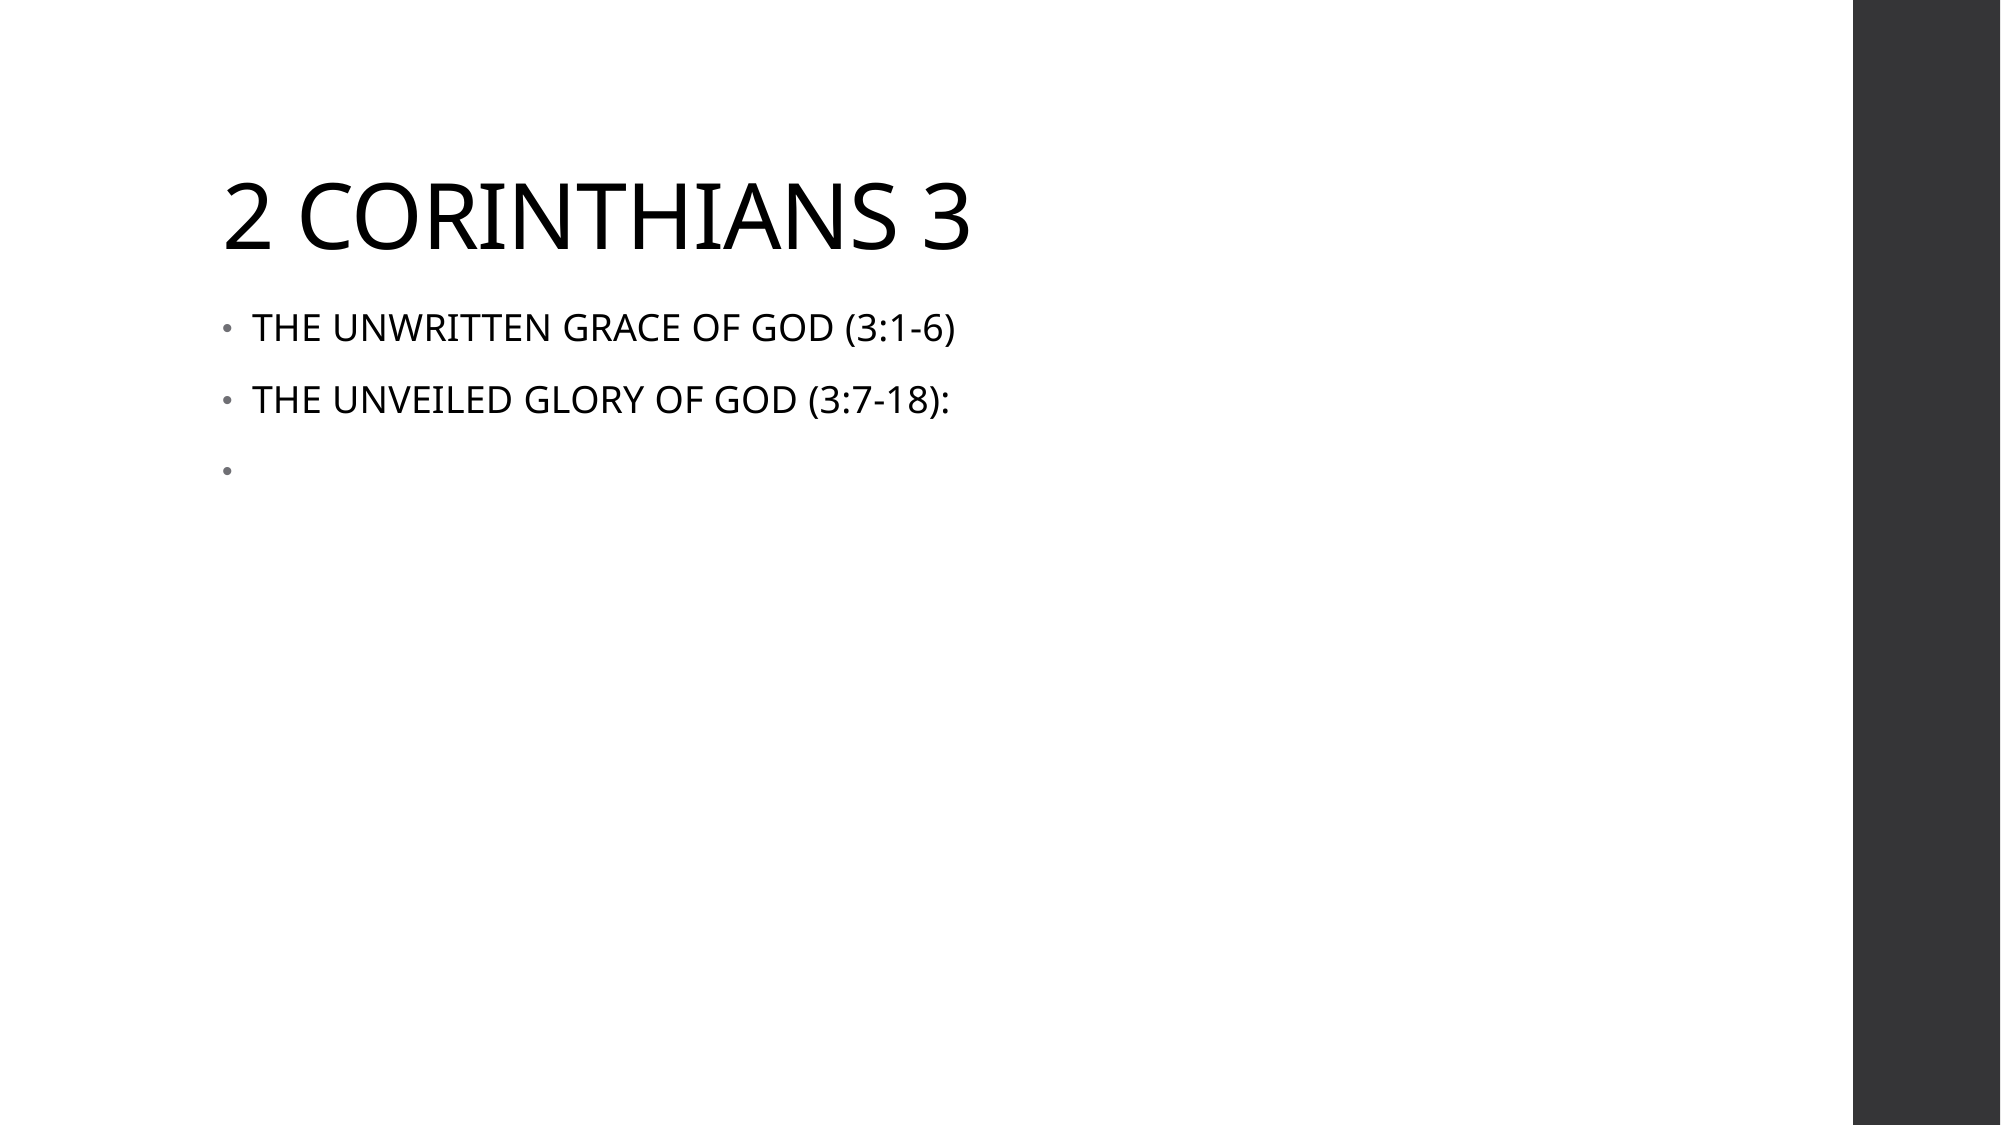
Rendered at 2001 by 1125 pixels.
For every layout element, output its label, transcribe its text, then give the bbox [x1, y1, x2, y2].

title 2 CORINTHIANS 3 [206, 60, 1797, 278]
list THE UNWRITTEN GRACE OF GOD (3:1-6) THE UNVEILED GLORY OF GOD (3:7-18): [206, 299, 1617, 1014]
